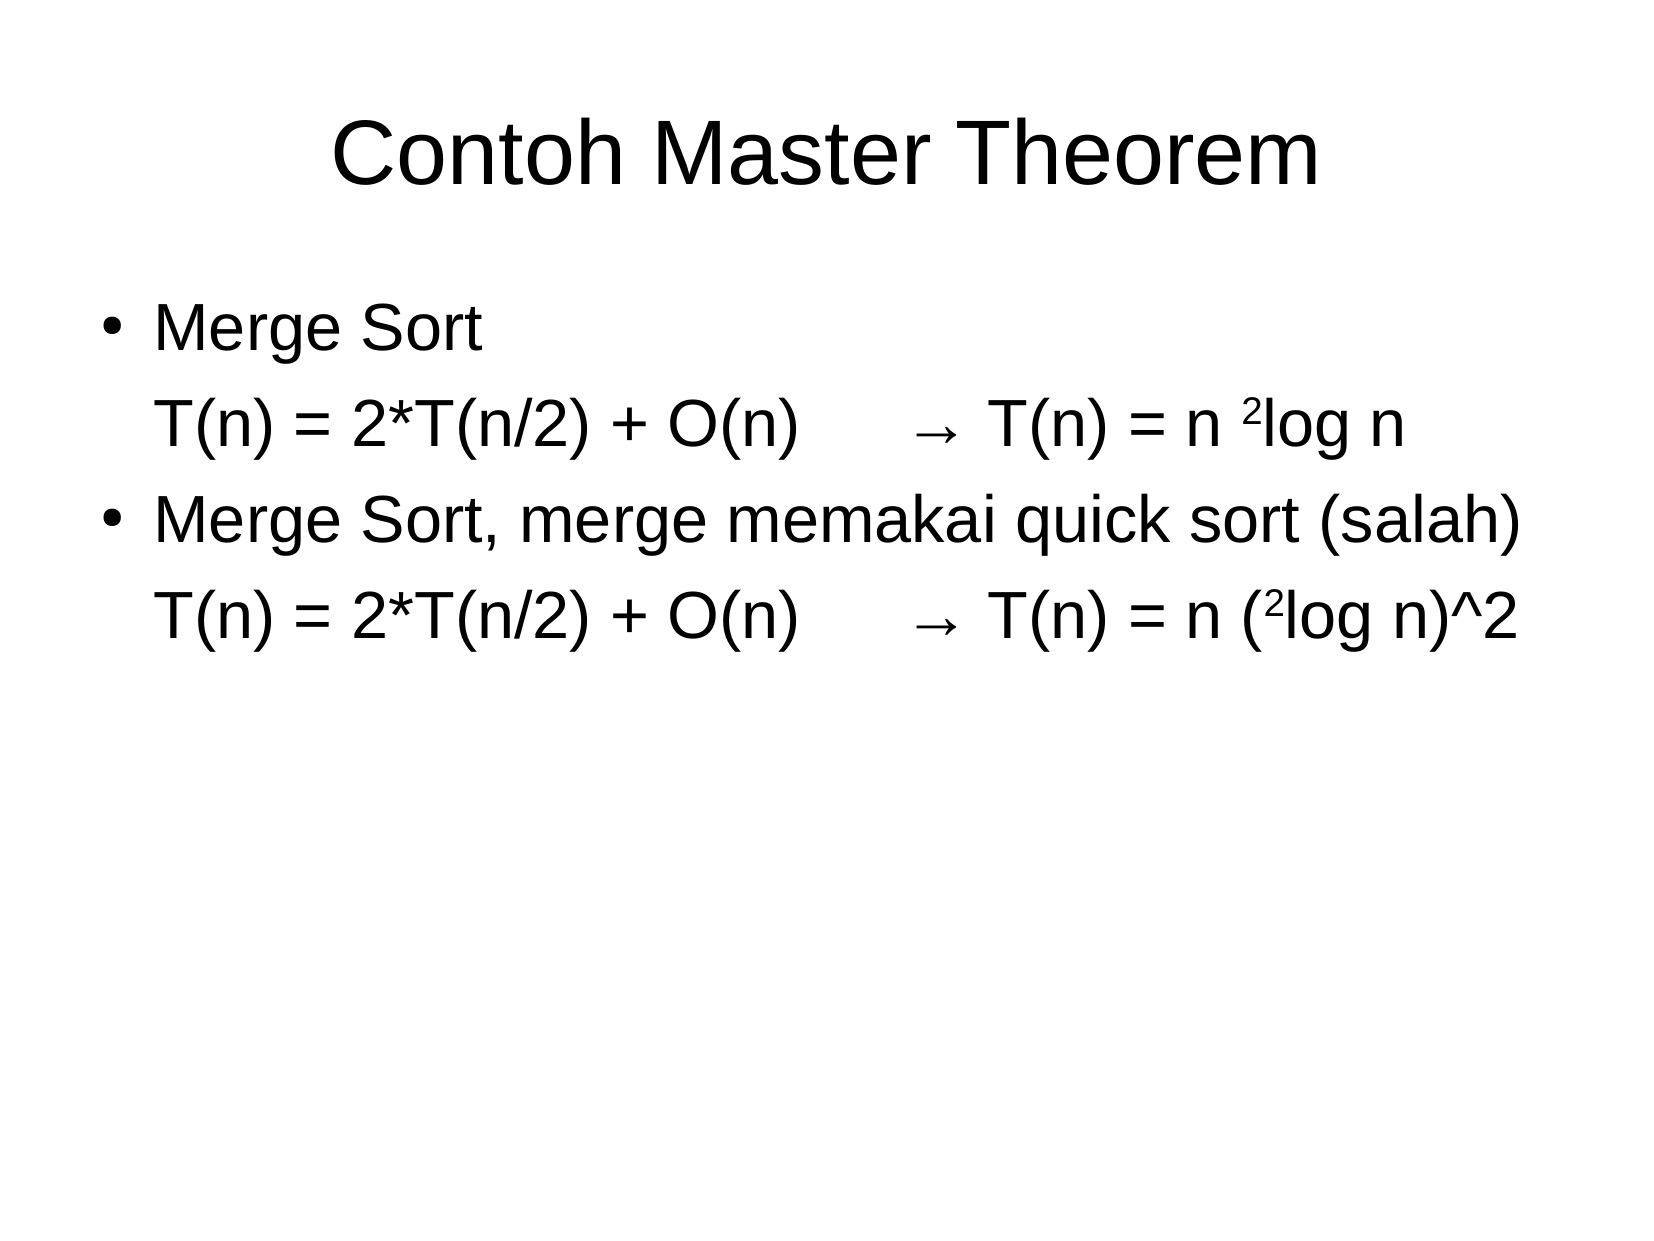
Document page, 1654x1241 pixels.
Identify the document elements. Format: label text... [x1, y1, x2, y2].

list Merge Sort T(n) = 2*T(n/2) + O(n) → T(n) = n 2log n Merge Sort, merge memakai quick sort (salah) T(n) = 2*T(n/2) + O(n) → T(n) = n (2log n)^2 [82, 290, 1571, 1010]
title Contoh Master Theorem [82, 49, 1571, 257]
